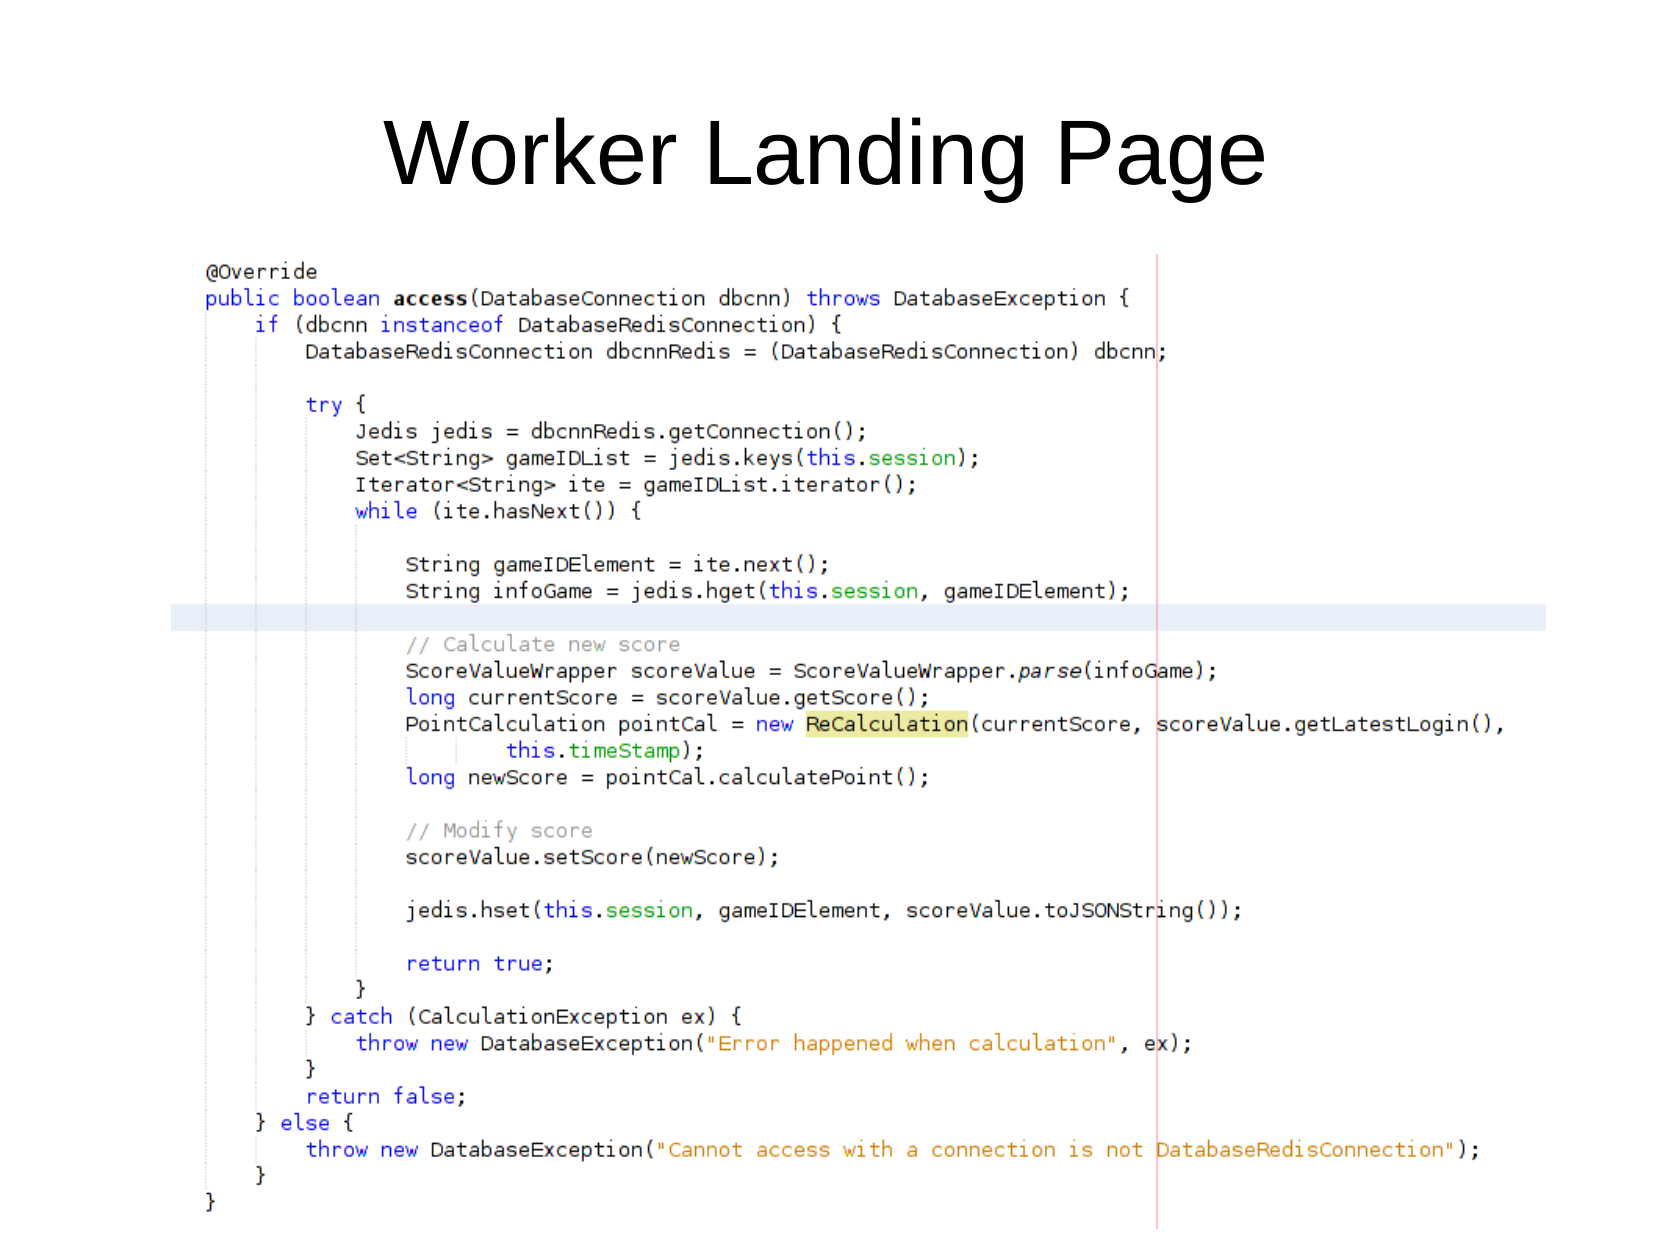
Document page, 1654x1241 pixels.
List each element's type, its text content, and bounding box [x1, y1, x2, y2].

picture [171, 254, 1546, 1229]
title Worker Landing Page [82, 49, 1571, 257]
